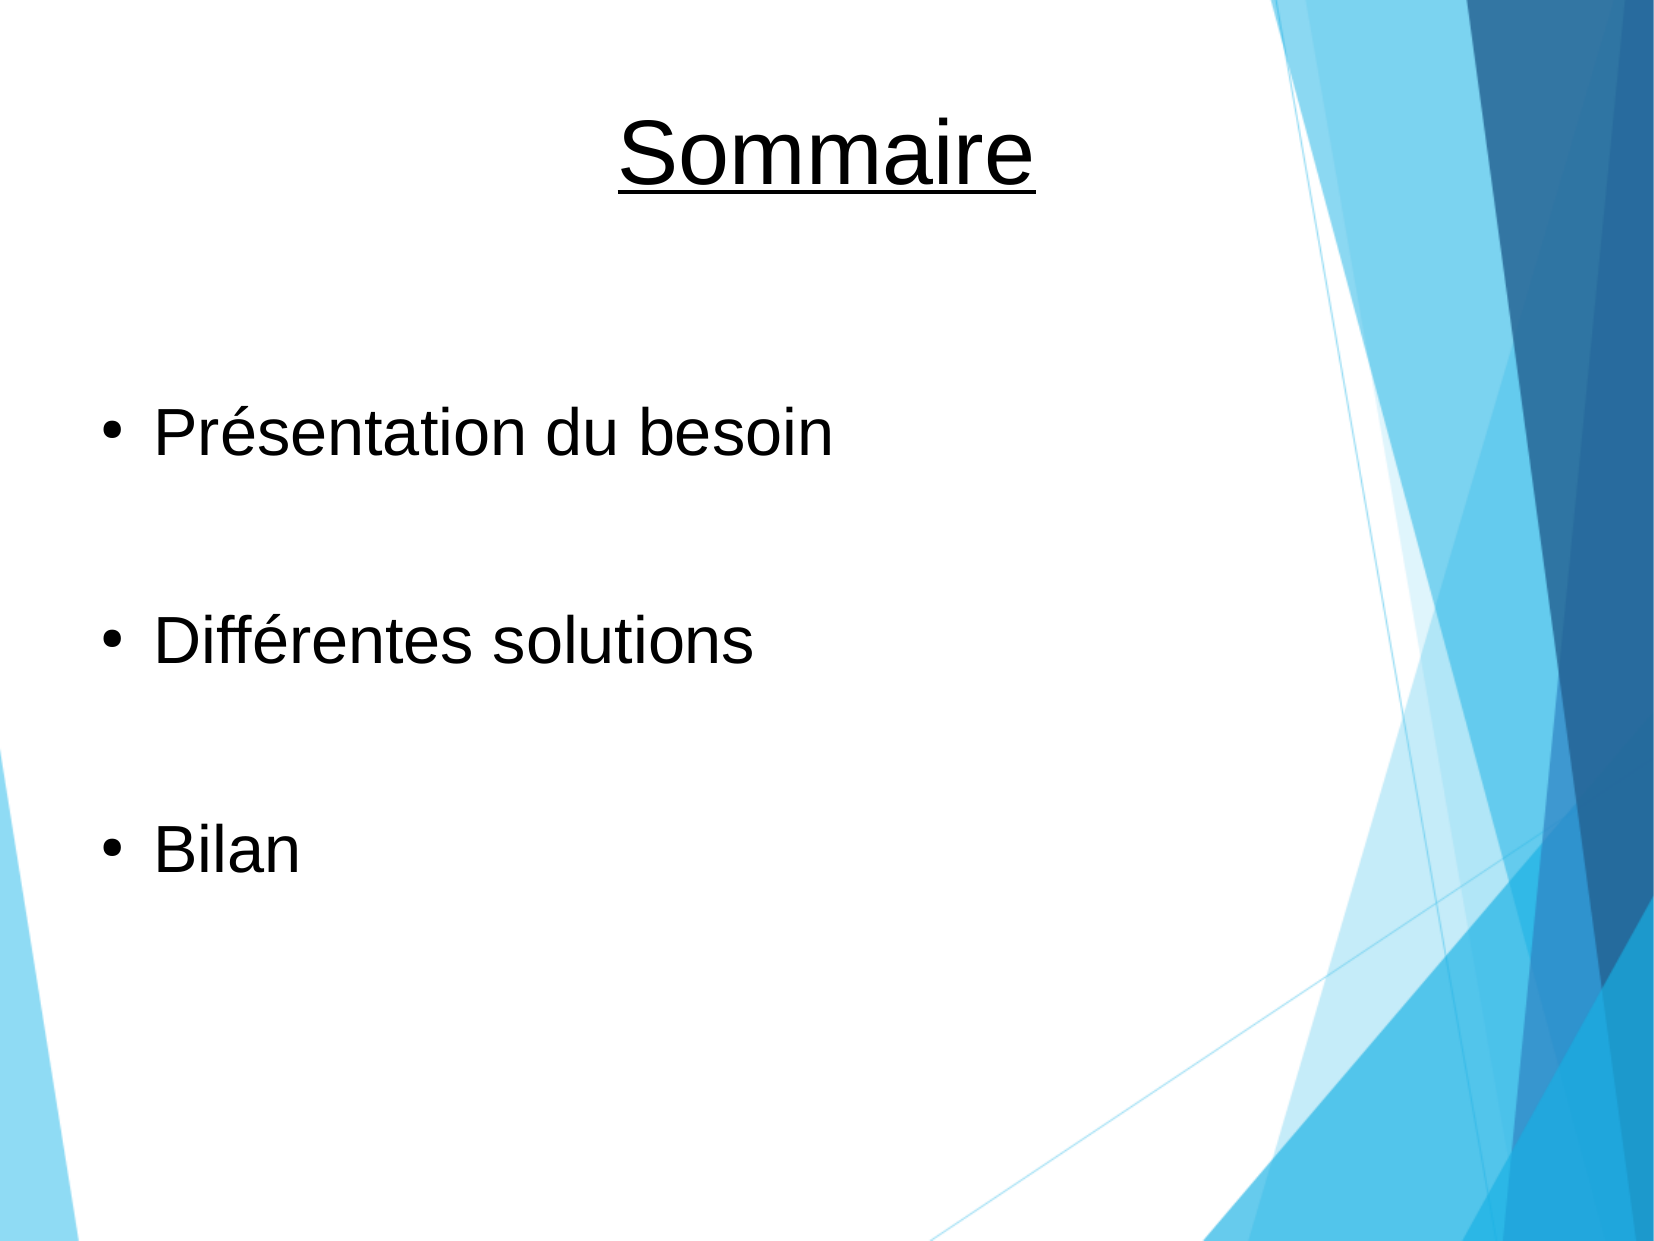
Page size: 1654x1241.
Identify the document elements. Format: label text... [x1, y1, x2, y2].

title Sommaire [82, 49, 1571, 257]
picture [0, 0, 1654, 1241]
list Présentation du besoin Différentes solutions Bilan [82, 290, 1571, 1010]
